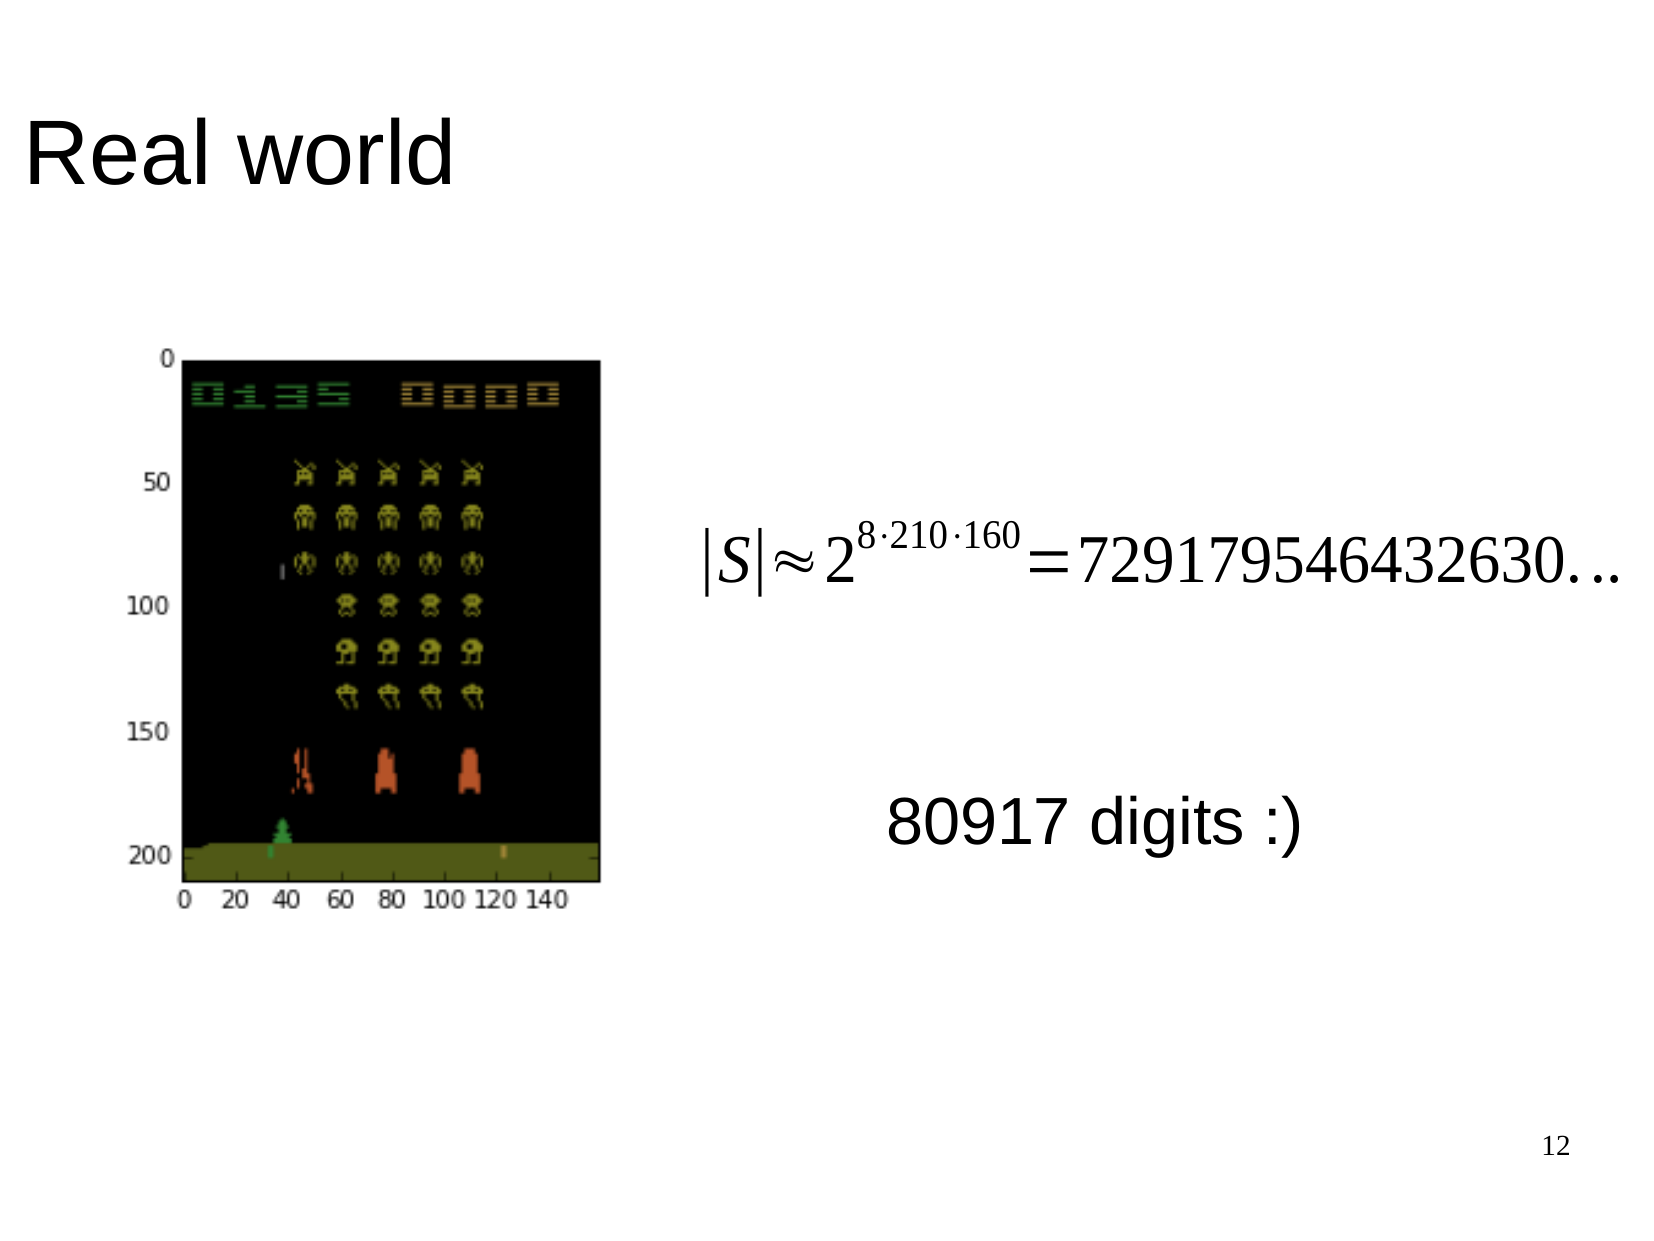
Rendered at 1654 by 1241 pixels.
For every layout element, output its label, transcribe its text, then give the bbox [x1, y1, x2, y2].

text_box 80917 digits :) [593, 783, 1527, 874]
picture [109, 333, 616, 931]
chart [677, 510, 1638, 599]
title Real world [23, 49, 1512, 257]
